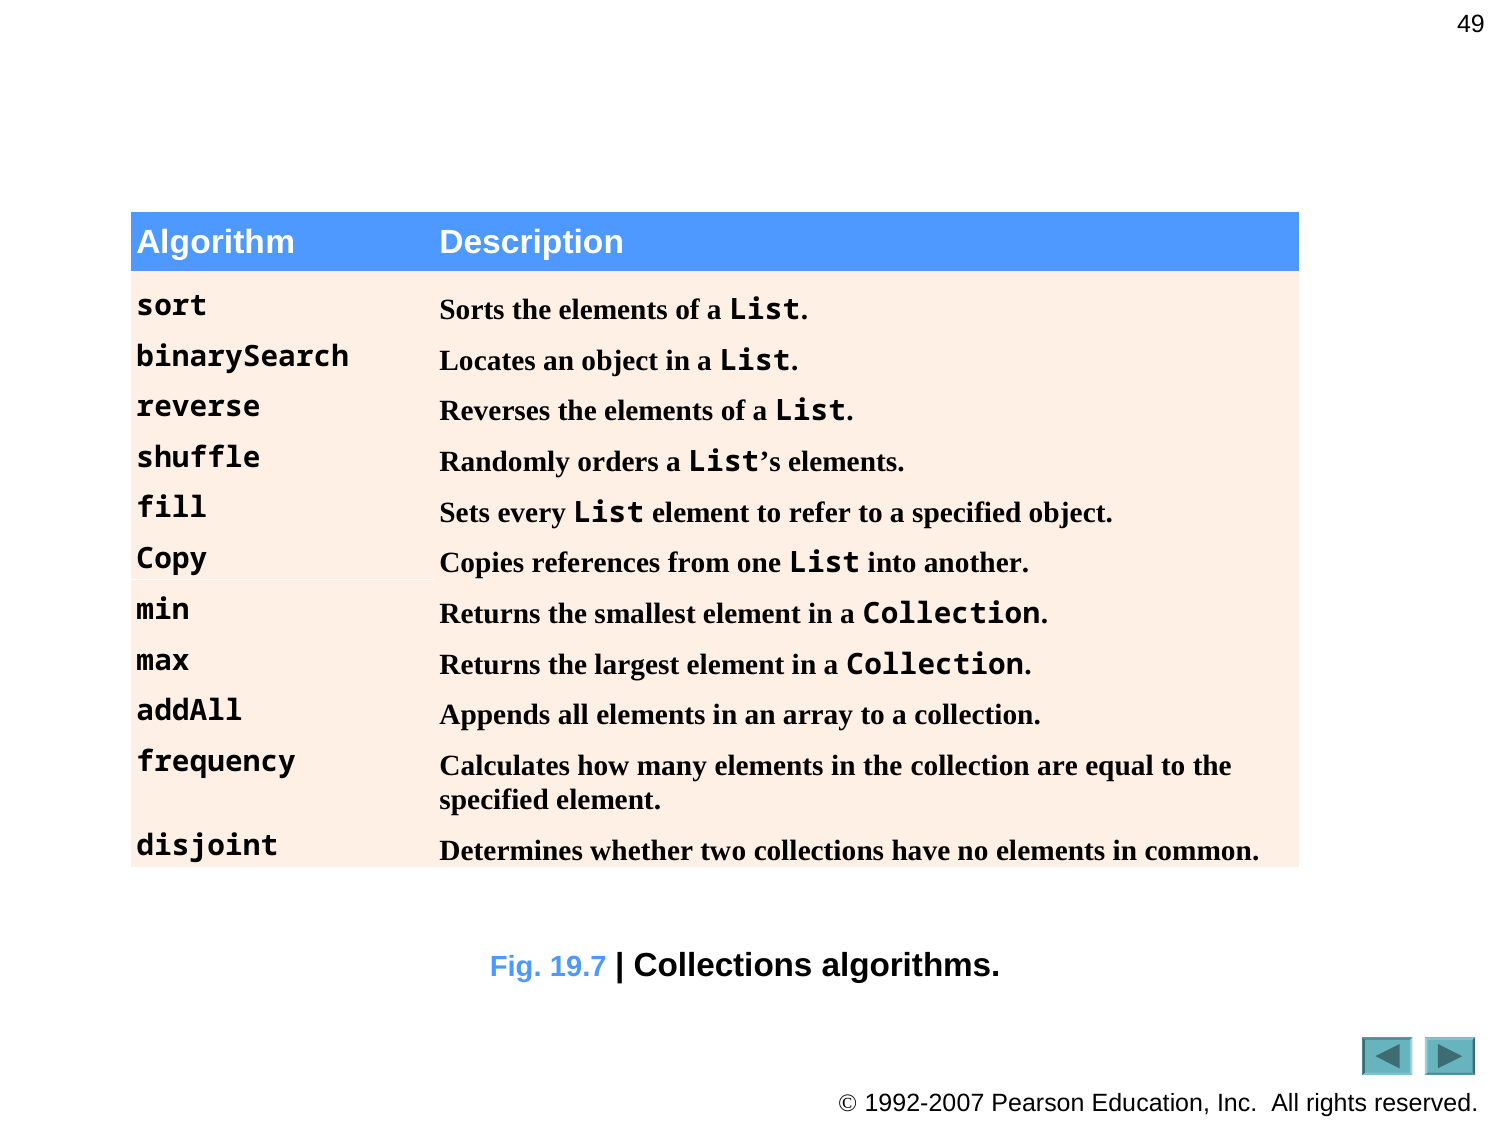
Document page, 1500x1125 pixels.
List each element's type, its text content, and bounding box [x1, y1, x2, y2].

title Fig. 19.7 | Collections algorithms. [37, 874, 1463, 1063]
chart [130, 212, 1300, 896]
text_box <number> [1149, 0, 1500, 79]
